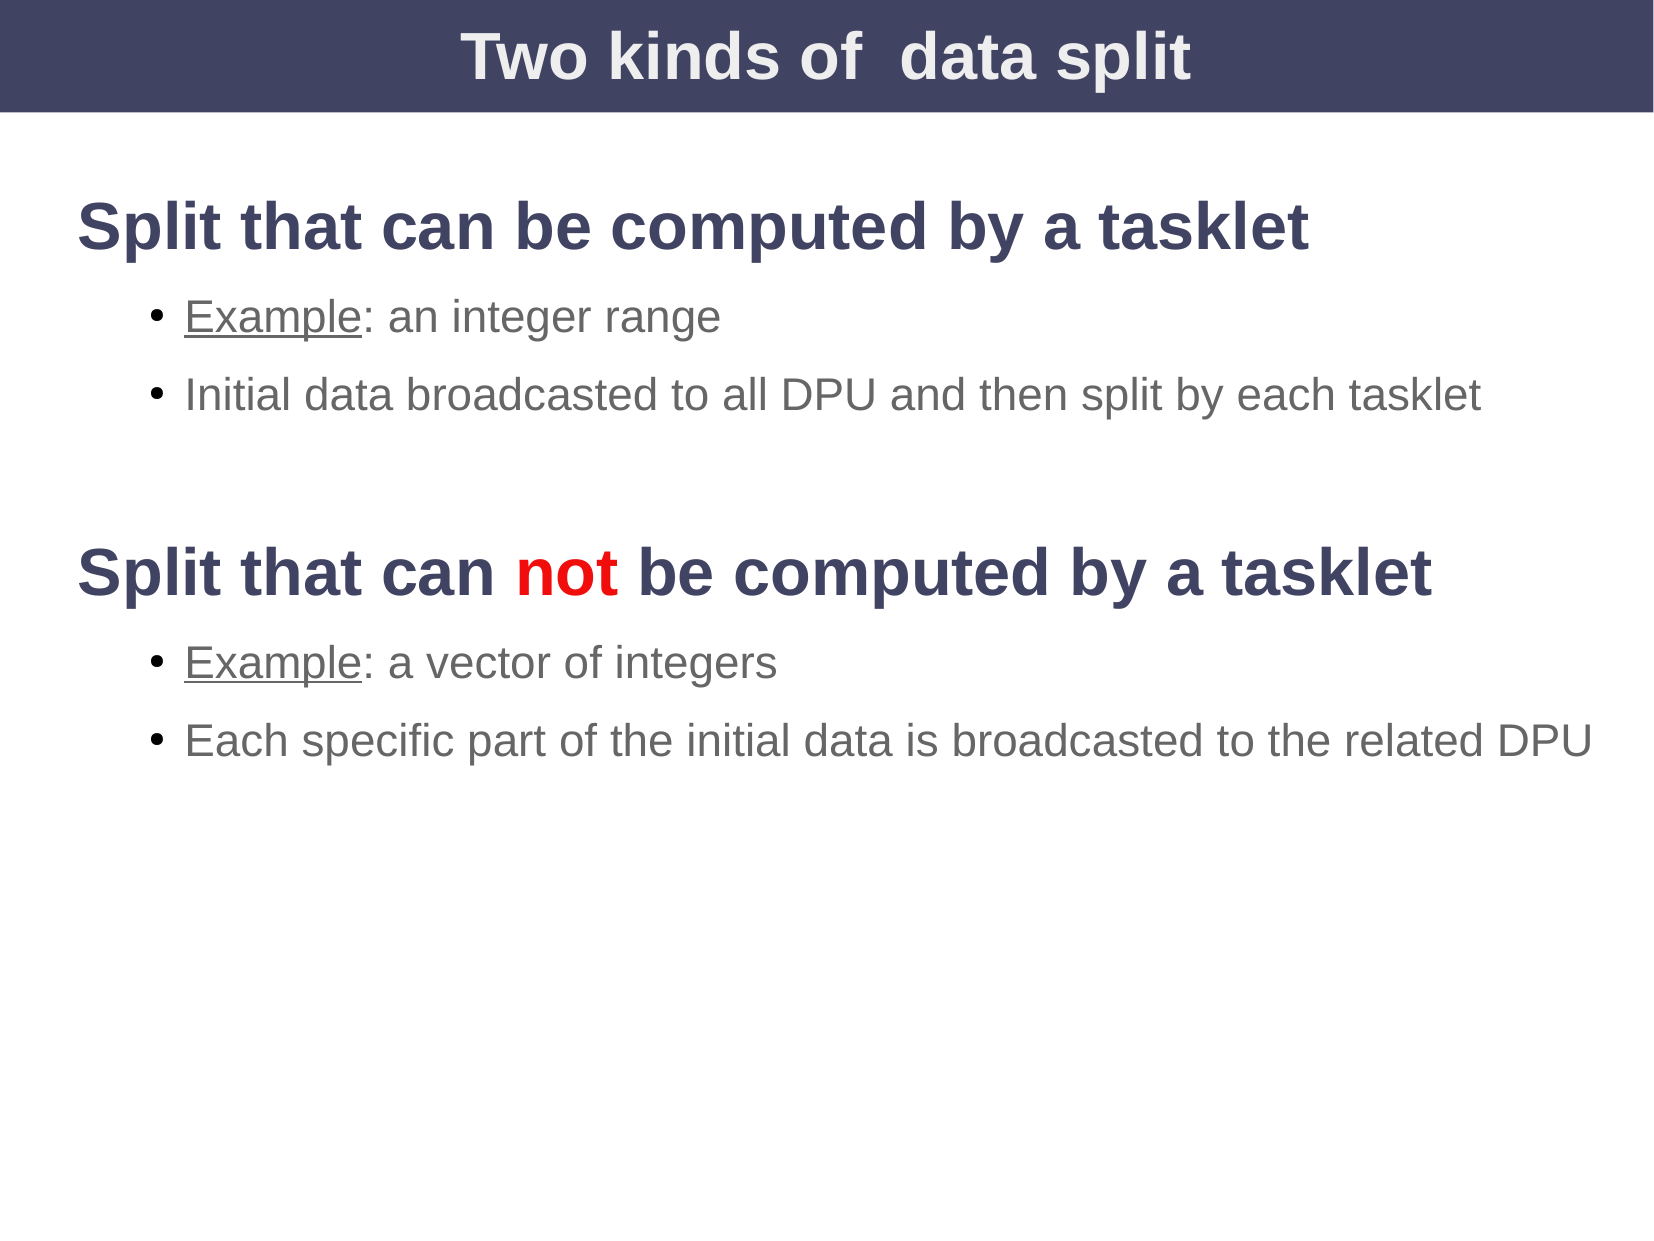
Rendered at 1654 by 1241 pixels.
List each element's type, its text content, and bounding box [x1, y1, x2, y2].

text_box Split that can be computed by a tasklet Example: an integer range Initial data broadcasted to all DPU and then split by each tasklet Split that can not be computed by a tasklet Example: a vector of integers Each specific part of the initial data is broadcasted to the related DPU [63, 181, 1639, 1098]
text_box Two kinds of data split [0, 0, 1654, 113]
